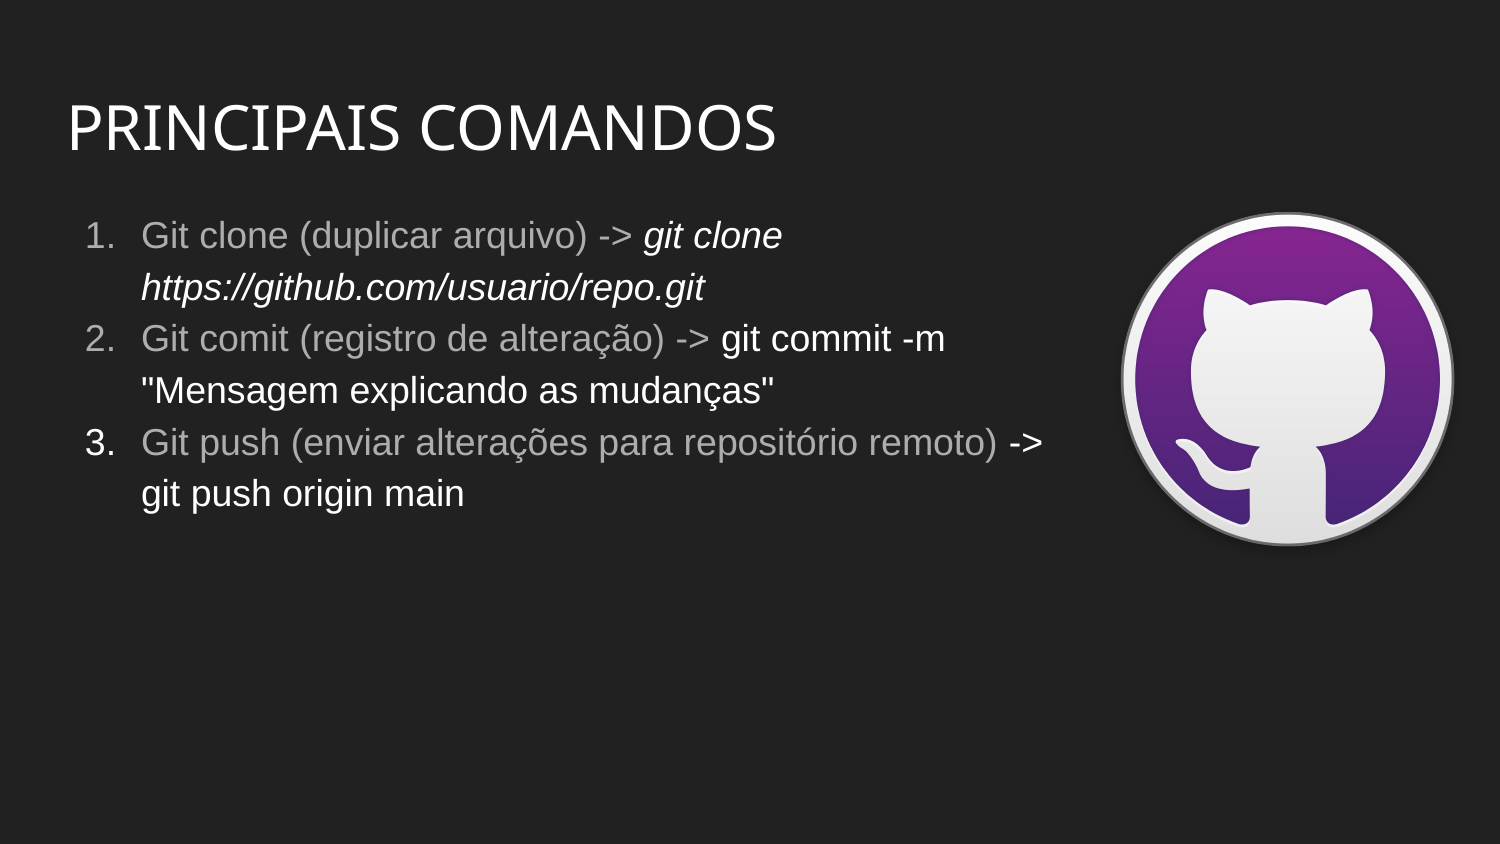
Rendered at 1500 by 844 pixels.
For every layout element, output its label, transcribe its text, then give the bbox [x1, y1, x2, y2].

title PRINCIPAIS COMANDOS [51, 72, 1449, 167]
picture [1100, 191, 1475, 567]
list Git clone (duplicar arquivo) -> git clone https://github.com/usuario/repo.git Git comit (registro de alteração) -> git commit -m "Mensagem explicando as mudanças" Git push (enviar alterações para repositório remoto) -> git push origin main [51, 189, 1076, 750]
